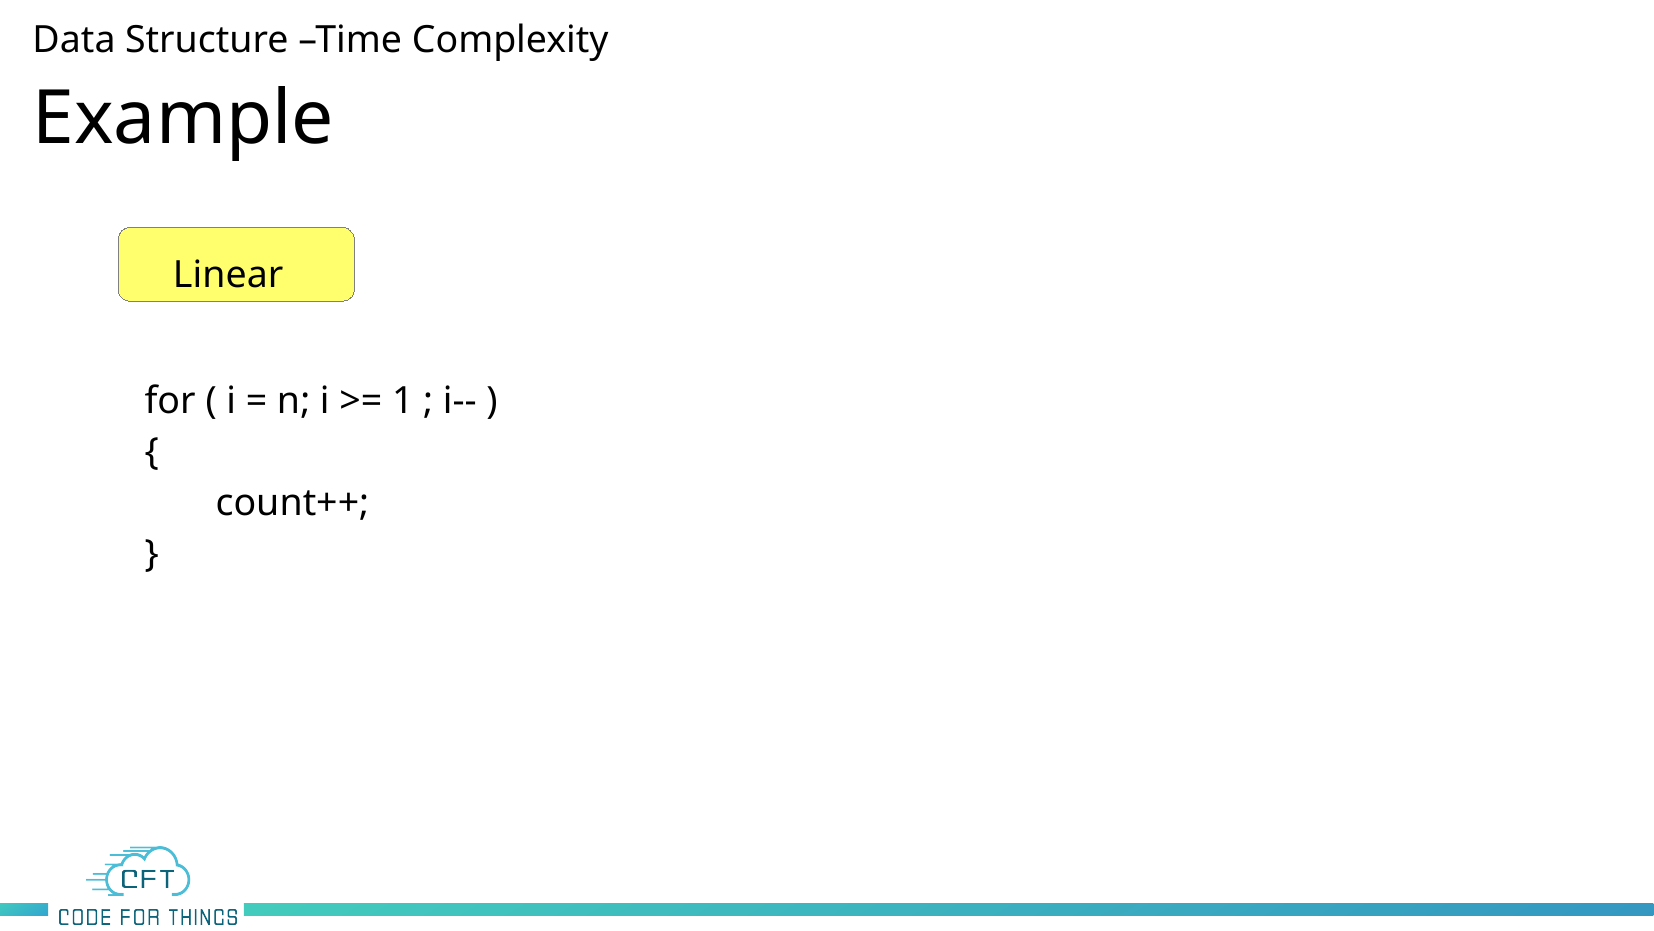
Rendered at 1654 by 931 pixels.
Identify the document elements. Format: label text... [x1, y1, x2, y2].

title Data Structure –Time Complexity Example [32, 12, 1184, 166]
text_box for ( i = n; i >= 1 ; i-- ) { count++; } [94, 366, 662, 556]
text_box Linear [158, 239, 308, 299]
picture [59, 846, 237, 925]
text_box [118, 227, 355, 302]
